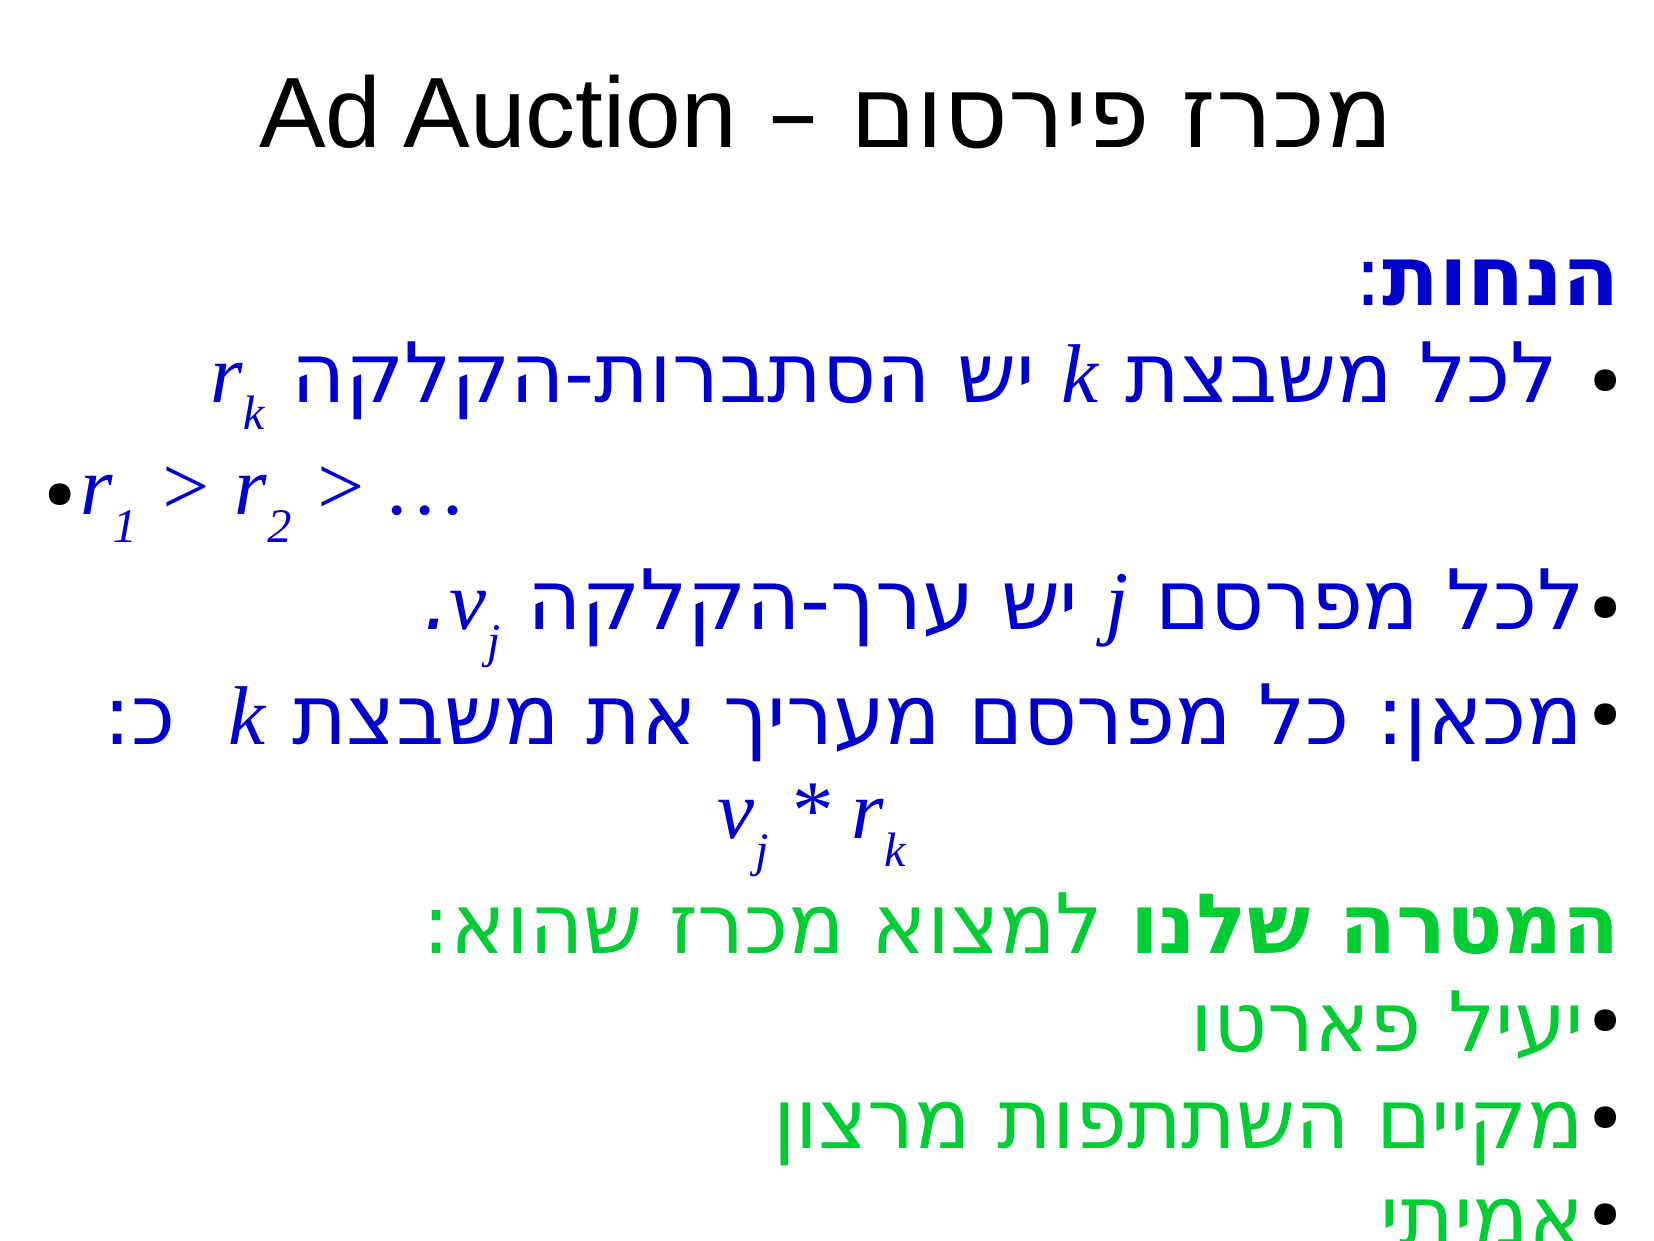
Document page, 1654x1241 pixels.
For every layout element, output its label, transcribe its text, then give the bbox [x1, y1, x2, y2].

text_box הנחות: לכל משבצת k יש הסתברות-הקלקה rk r1 > r2 > … לכל מפרסם j יש ערך-הקלקה vj. מכאן: כל מפרסם מעריך את משבצת k כ: vj * rk המטרה שלנו למצוא מכרז שהוא: יעיל פארטו מקיים השתתפות מרצון אמיתי [30, 220, 1636, 1241]
title מכרז פירסום – Ad Auction [0, 45, 1654, 181]
